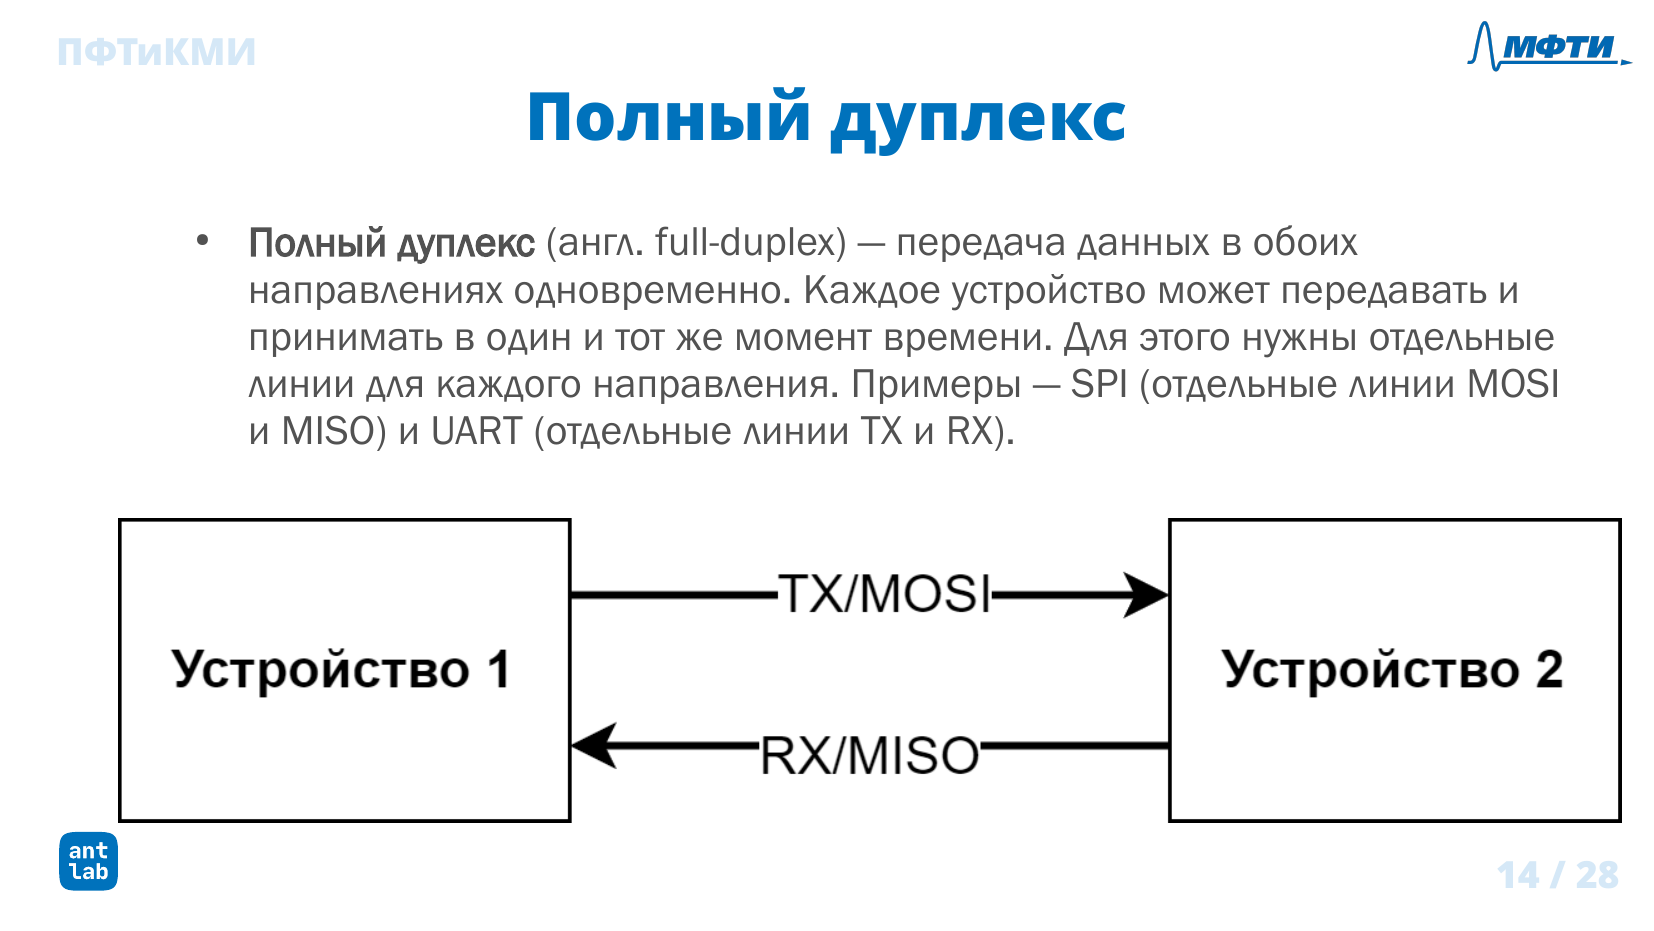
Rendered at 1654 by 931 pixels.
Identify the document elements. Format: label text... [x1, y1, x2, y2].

title Полный дуплекс [82, 20, 1571, 209]
list Полный дуплекс (англ. full-duplex) — передача данных в обоих направлениях одновременно. Каждое устройство может передавать и принимать в один и тот же момент времени. Для этого нужны отдельные линии для каждого направления. Примеры — SPI (отдельные линии MOSI и MISO) и UART (отдельные линии TX и RX). [177, 217, 1571, 502]
picture [1446, 0, 1654, 93]
picture [118, 518, 1622, 823]
